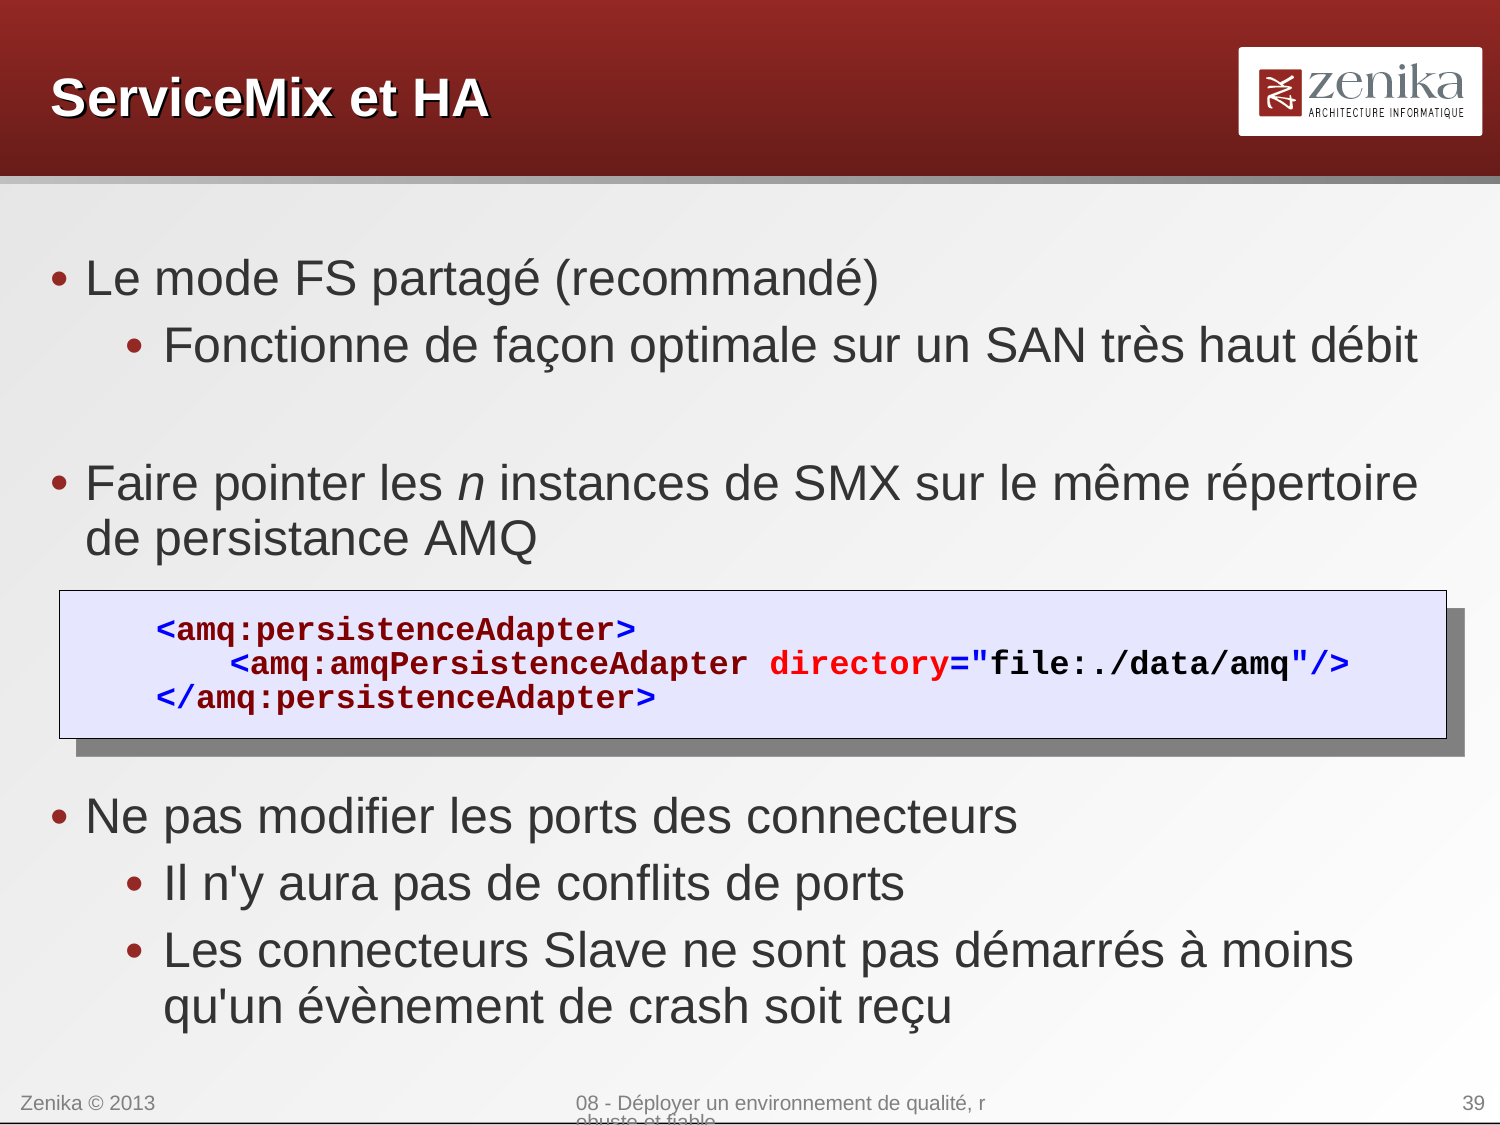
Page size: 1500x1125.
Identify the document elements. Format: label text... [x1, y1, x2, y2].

title ServiceMix et HA [50, 22, 1206, 172]
picture [1257, 58, 1464, 125]
text_box <amq:persistenceAdapter> <amq:amqPersistenceAdapter directory="file:./data/amq"/> </amq:persistenceAdapter> [59, 590, 1447, 739]
list Le mode FS partagé (recommandé) Fonctionne de façon optimale sur un SAN très haut débit Faire pointer les n instances de SMX sur le même répertoire de persistance AMQ Ne pas modifier les ports des connecteurs Il n'y aura pas de conflits de ports Les connecteurs Slave ne sont pas démarrés à moins qu'un évènement de crash soit reçu [50, 250, 1477, 1064]
